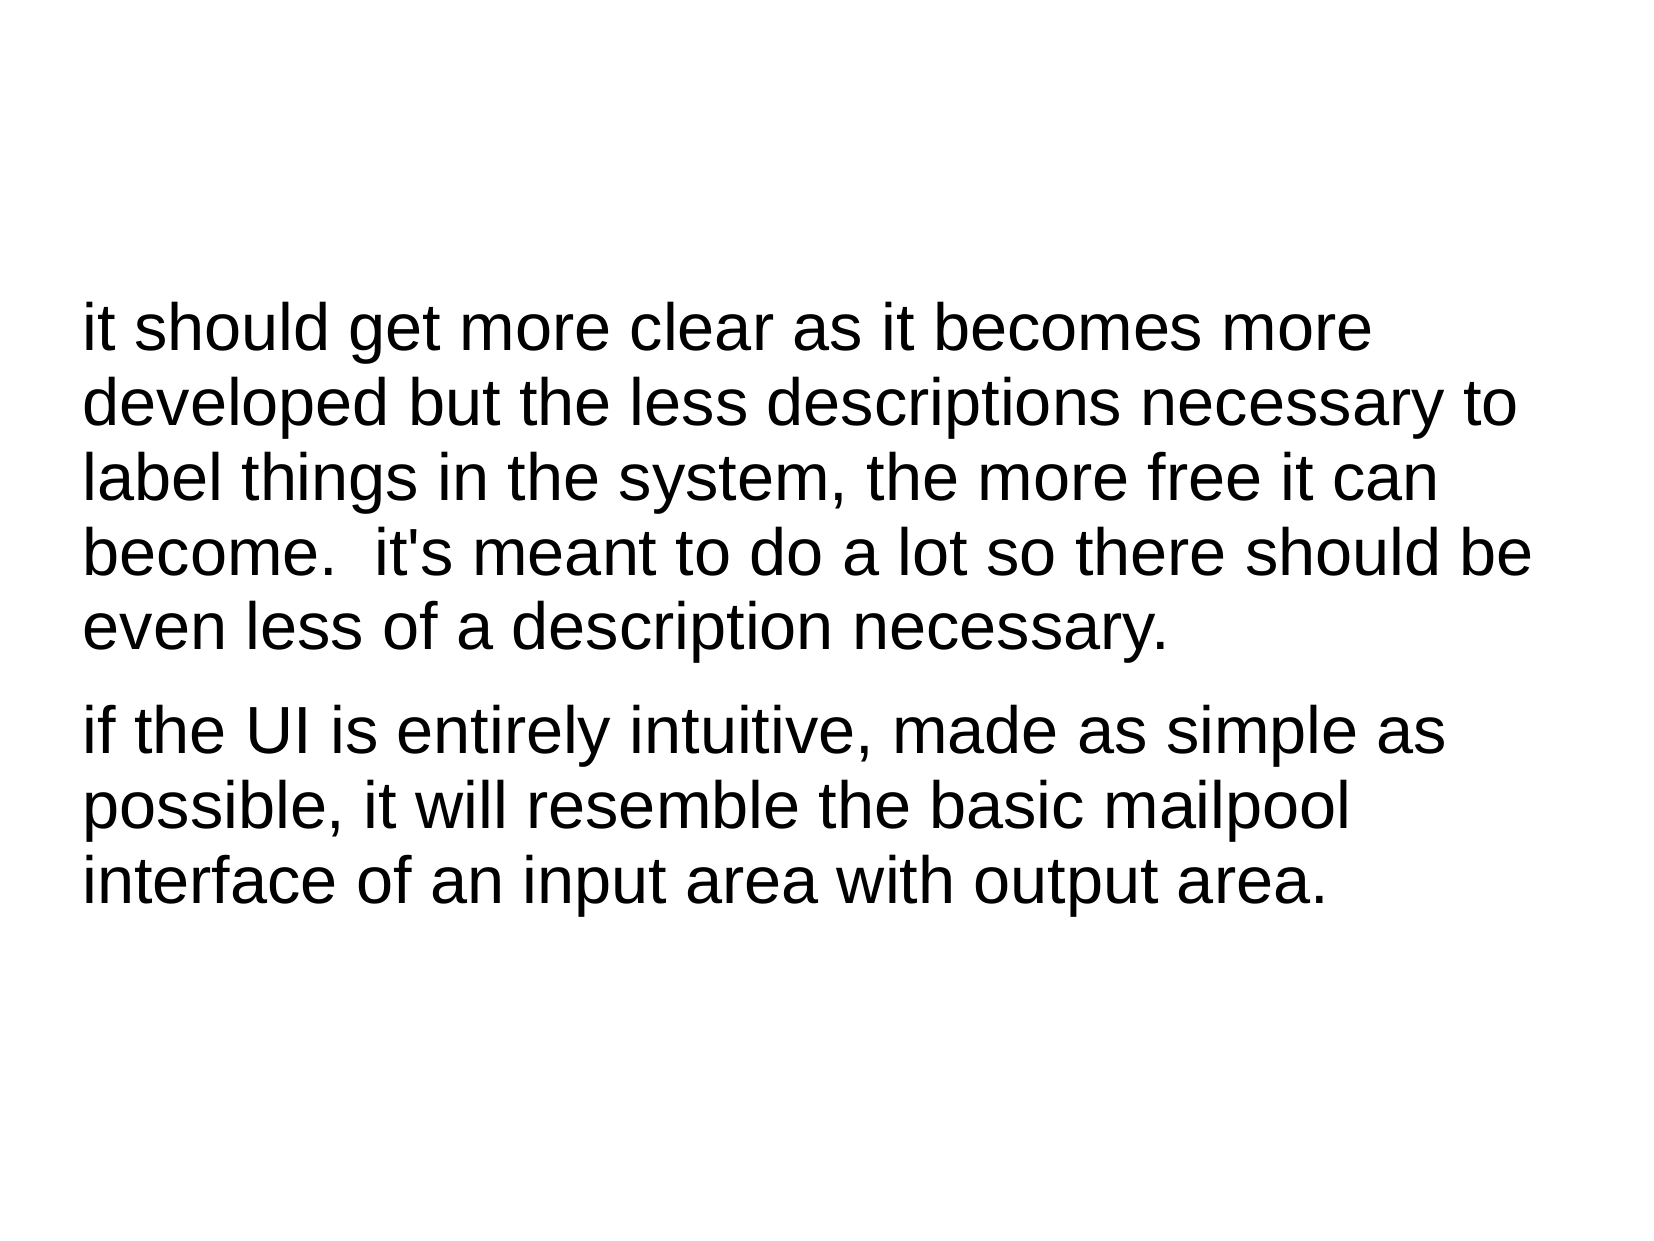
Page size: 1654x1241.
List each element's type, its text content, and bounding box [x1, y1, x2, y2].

list it should get more clear as it becomes more developed but the less descriptions necessary to label things in the system, the more free it can become. it's meant to do a lot so there should be even less of a description necessary. if the UI is entirely intuitive, made as simple as possible, it will resemble the basic mailpool interface of an input area with output area. [82, 290, 1538, 1010]
